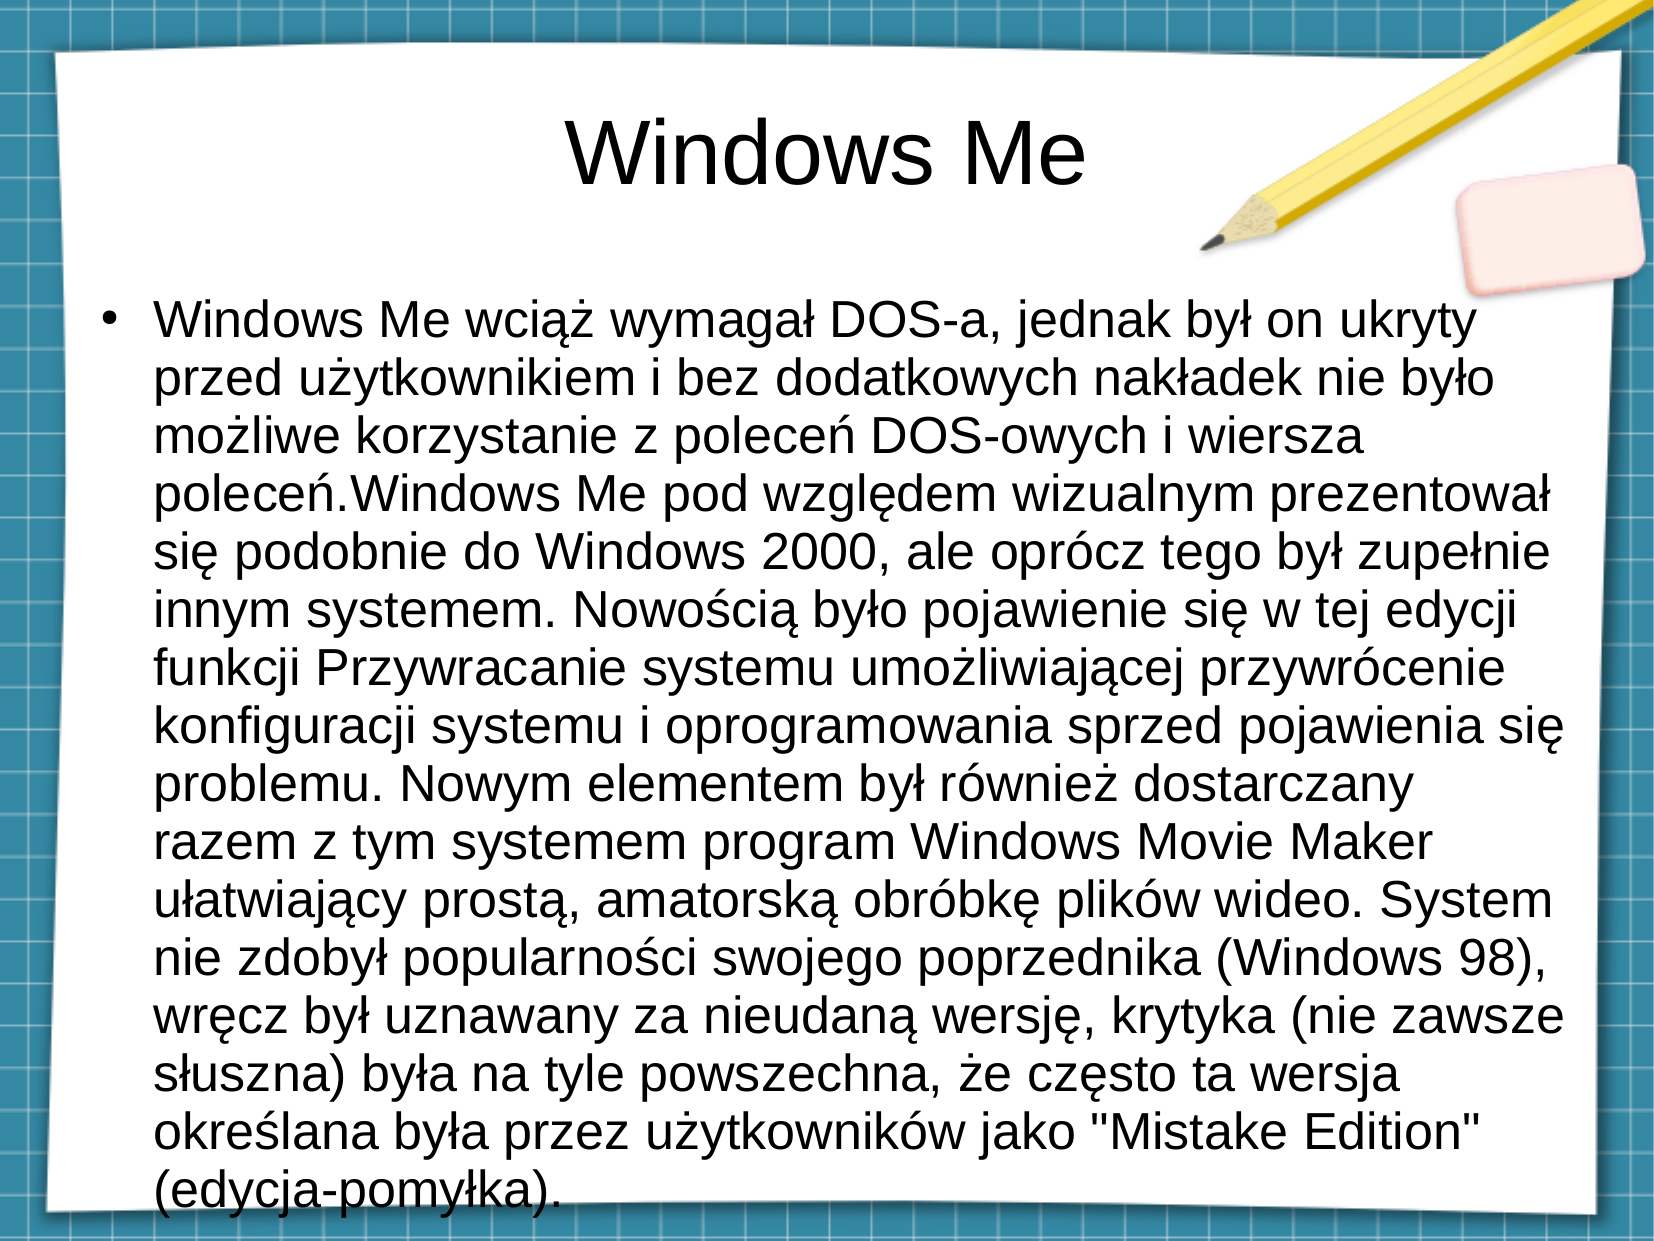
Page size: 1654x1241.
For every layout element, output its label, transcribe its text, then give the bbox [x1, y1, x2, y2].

list Windows Me wciąż wymagał DOS-a, jednak był on ukryty przed użytkownikiem i bez dodatkowych nakładek nie było możliwe korzystanie z poleceń DOS-owych i wiersza poleceń.Windows Me pod względem wizualnym prezentował się podobnie do Windows 2000, ale oprócz tego był zupełnie innym systemem. Nowością było pojawienie się w tej edycji funkcji Przywracanie systemu umożliwiającej przywrócenie konfiguracji systemu i oprogramowania sprzed pojawienia się problemu. Nowym elementem był również dostarczany razem z tym systemem program Windows Movie Maker ułatwiający prostą, amatorską obróbkę plików wideo. System nie zdobył popularności swojego poprzednika (Windows 98), wręcz był uznawany za nieudaną wersję, krytyka (nie zawsze słuszna) była na tyle powszechna, że często ta wersja określana była przez użytkowników jako "Mistake Edition" (edycja-pomyłka). [82, 290, 1571, 1010]
title Windows Me [82, 49, 1571, 257]
picture [0, 0, 1654, 1241]
